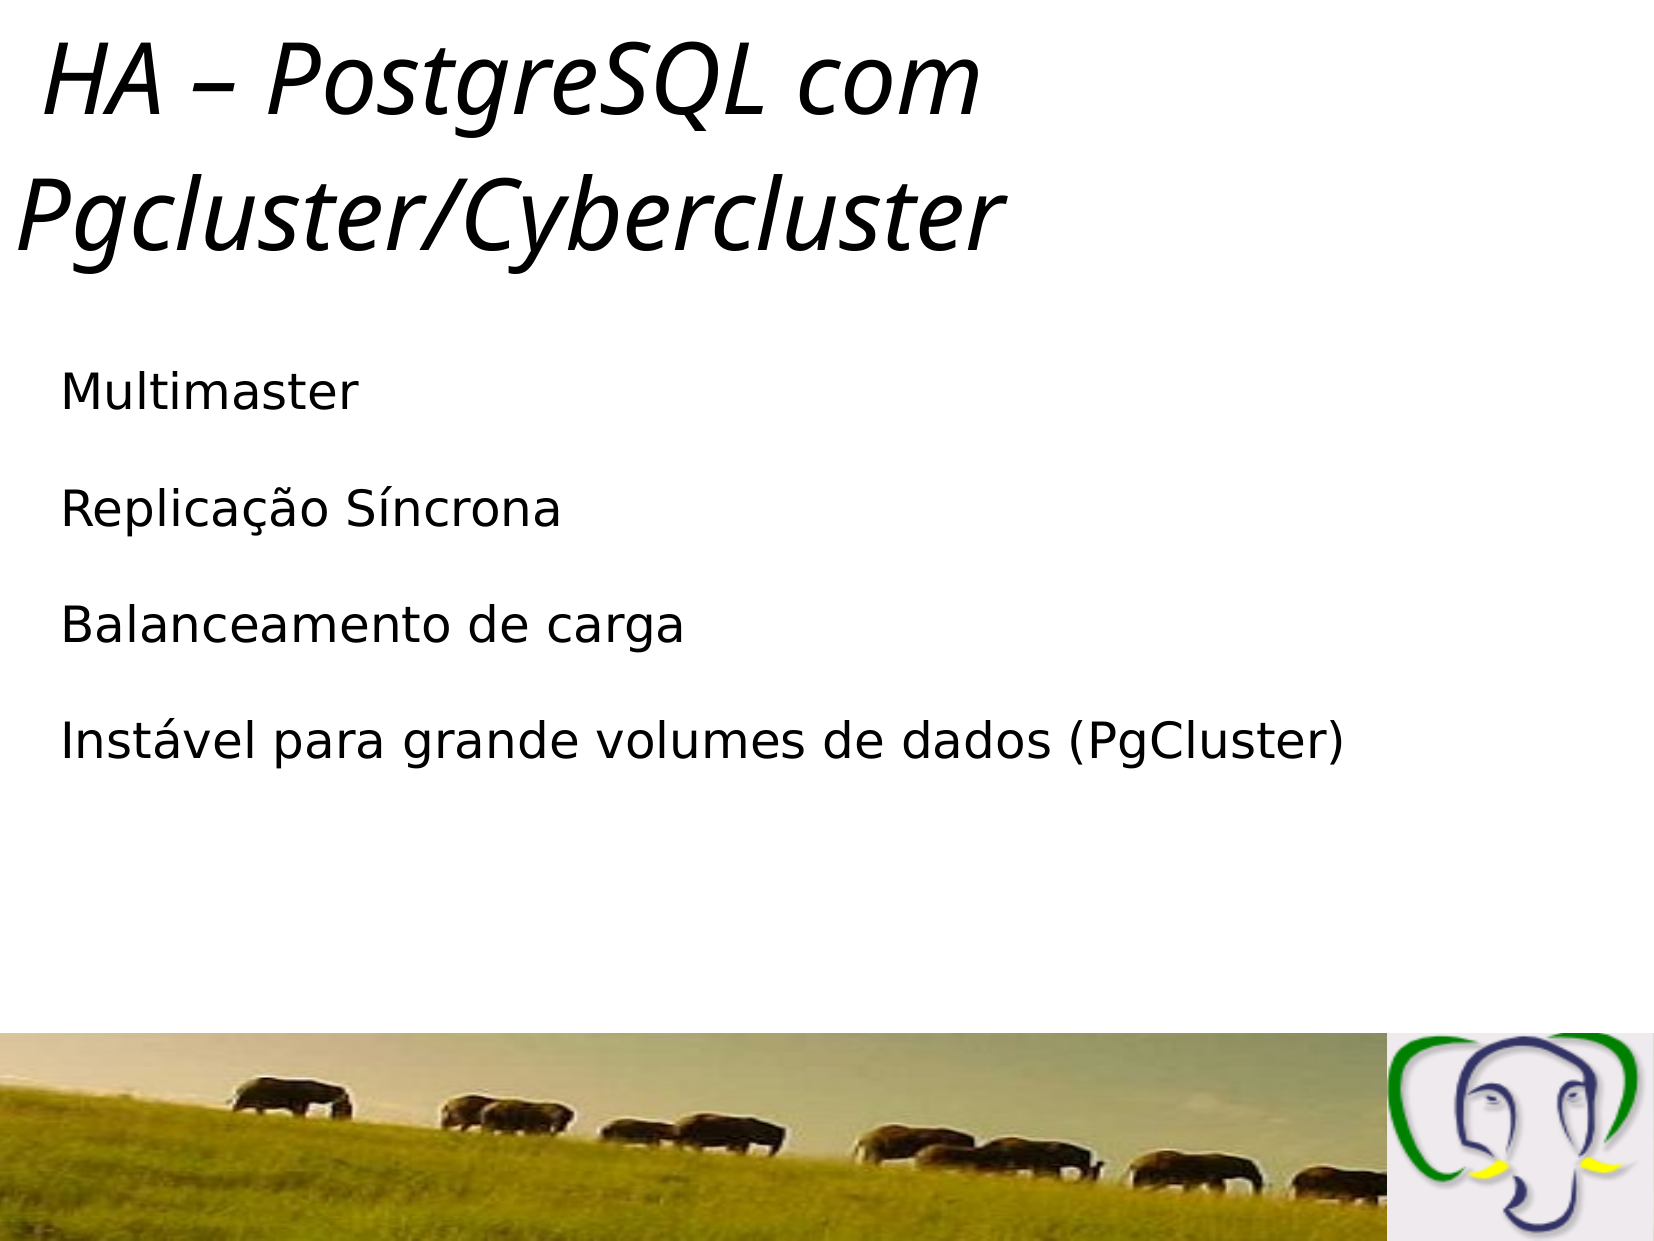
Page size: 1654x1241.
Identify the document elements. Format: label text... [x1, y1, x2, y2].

text_box Multimaster Replicação Síncrona Balanceamento de carga Instável para grande volumes de dados (PgCluster) [29, 297, 1565, 837]
text_box HA – PostgreSQL com Pgcluster/Cybercluster [0, 0, 1654, 248]
picture [0, 1033, 1654, 1241]
